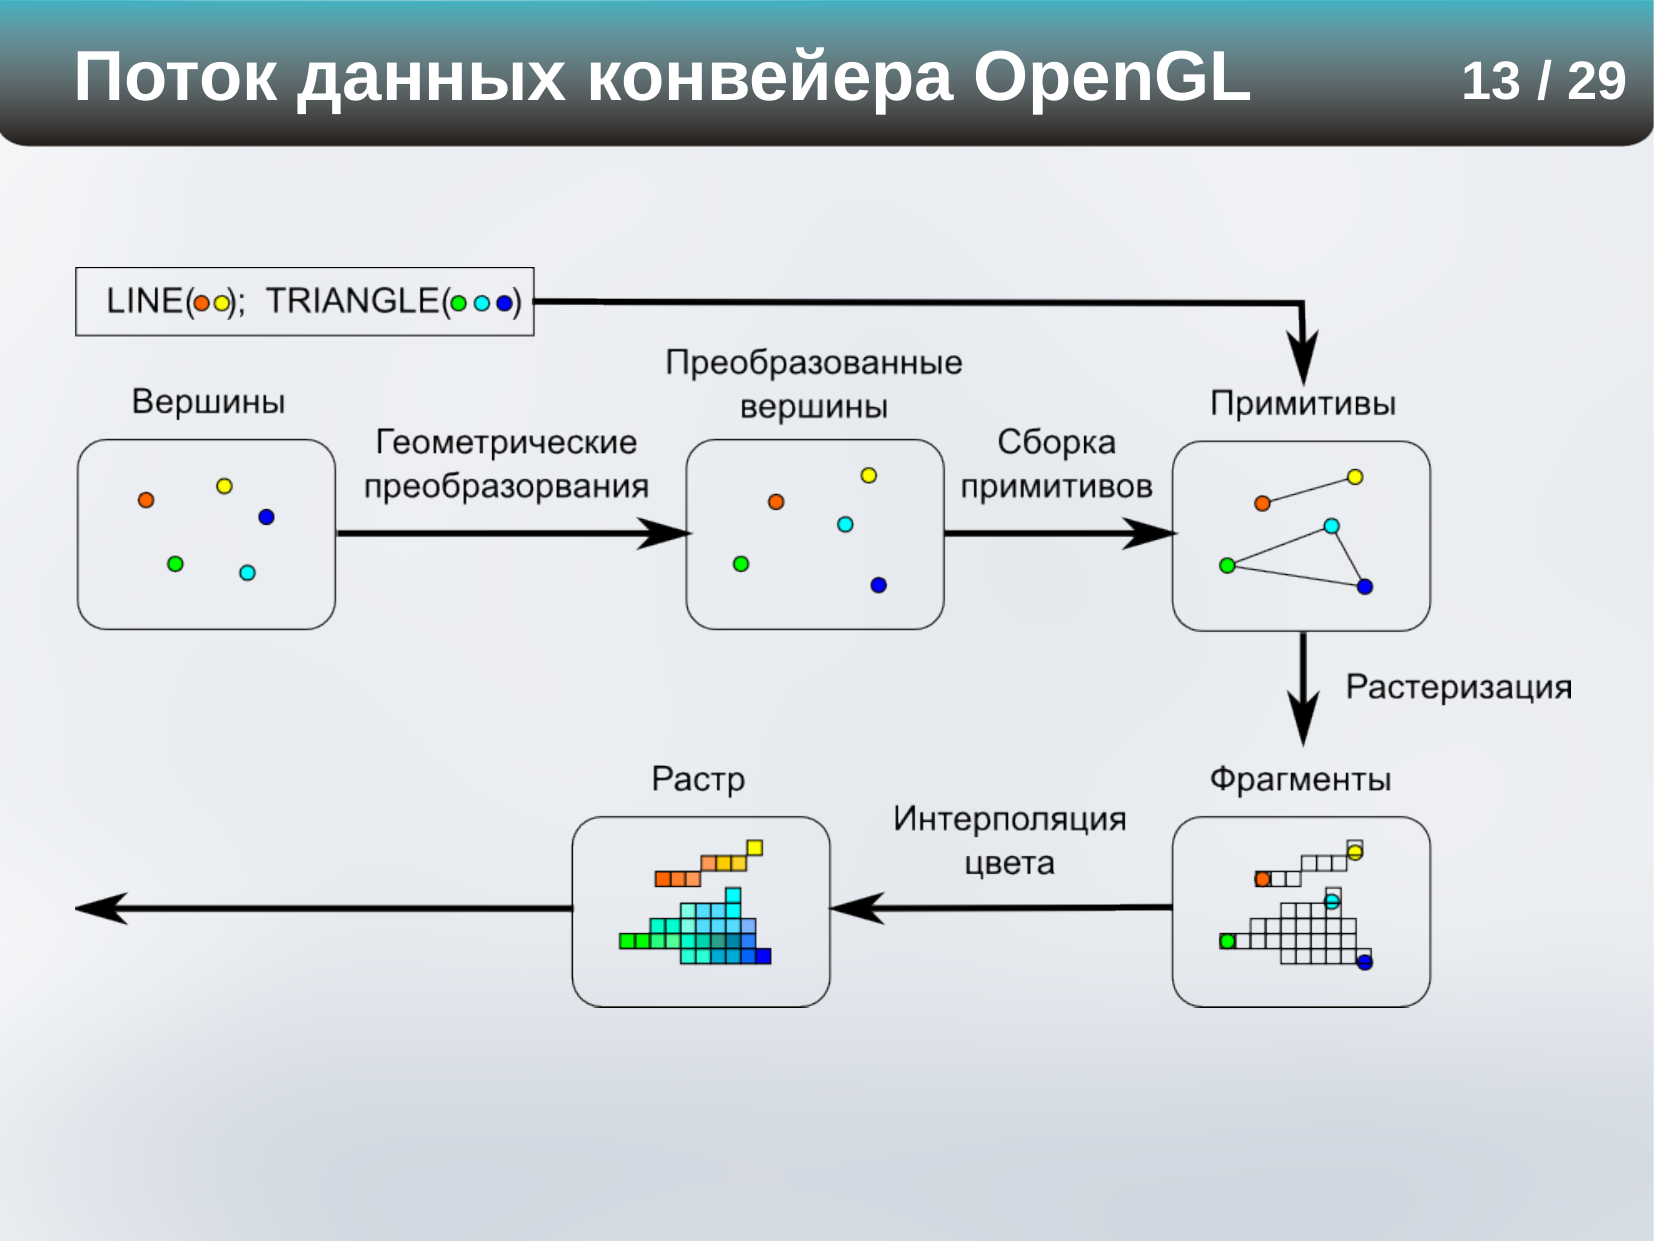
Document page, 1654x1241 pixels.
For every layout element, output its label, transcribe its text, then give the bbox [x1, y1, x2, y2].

text_box <номер> / 29 [1446, 42, 1654, 179]
text_box Поток данных конвейера OpenGL [59, 29, 1418, 124]
picture [0, 0, 1654, 1241]
